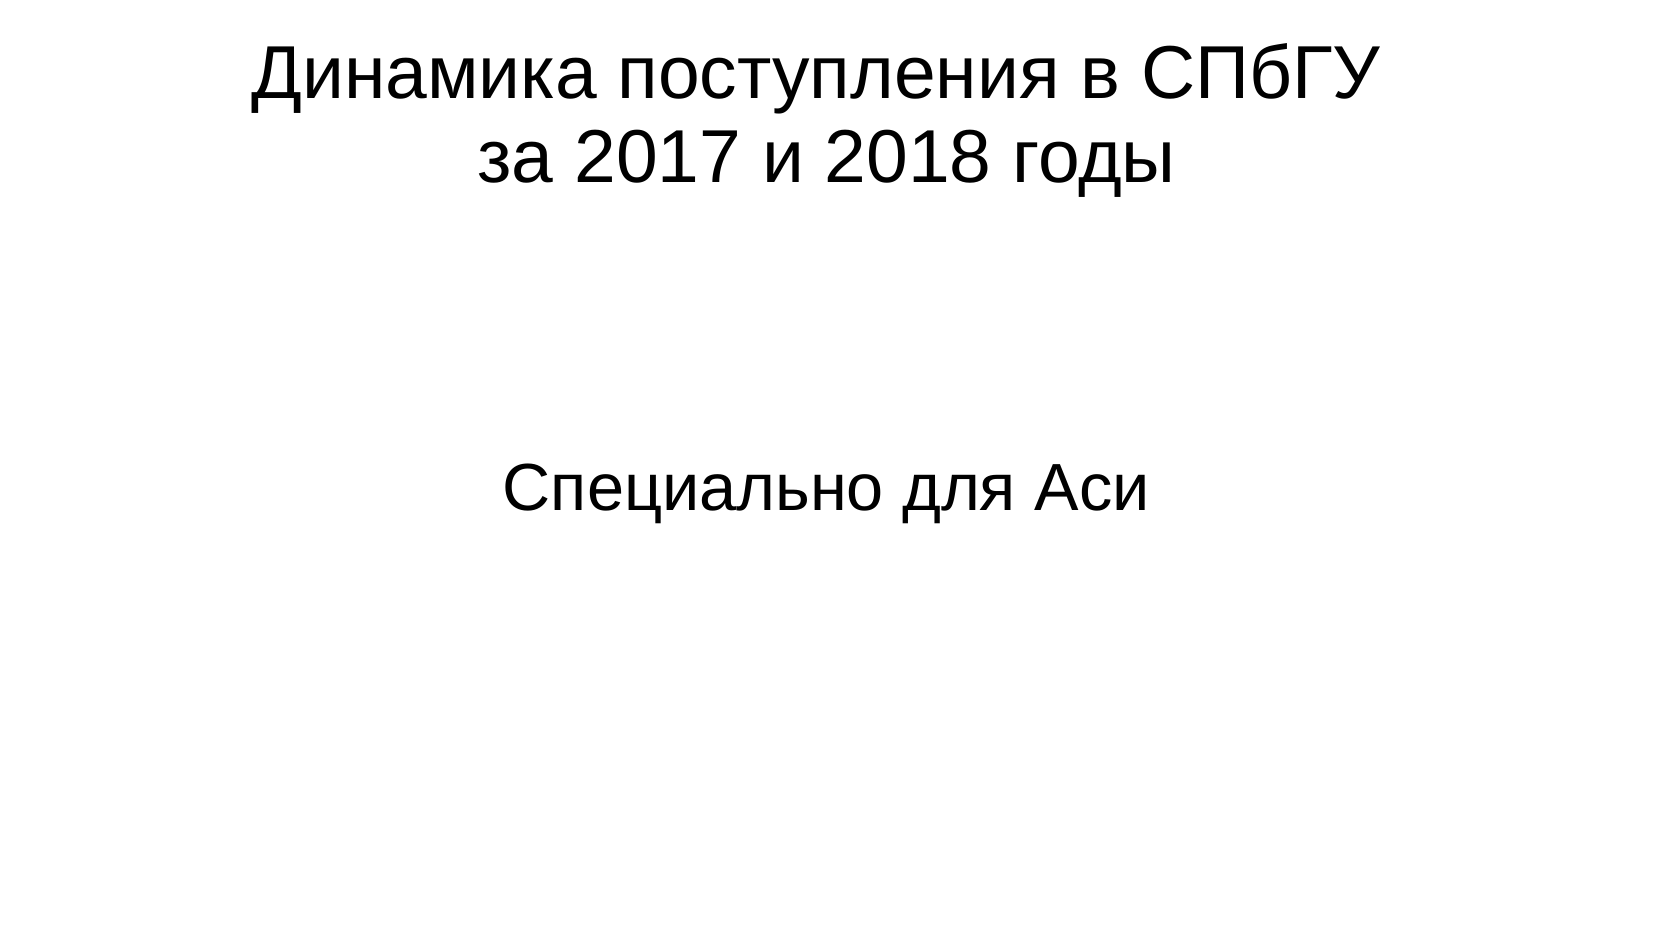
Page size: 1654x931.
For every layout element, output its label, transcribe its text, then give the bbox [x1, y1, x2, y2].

subtitle Специально для Аси [82, 217, 1571, 758]
title Динамика поступления в СПбГУ за 2017 и 2018 годы [82, 30, 1571, 199]
